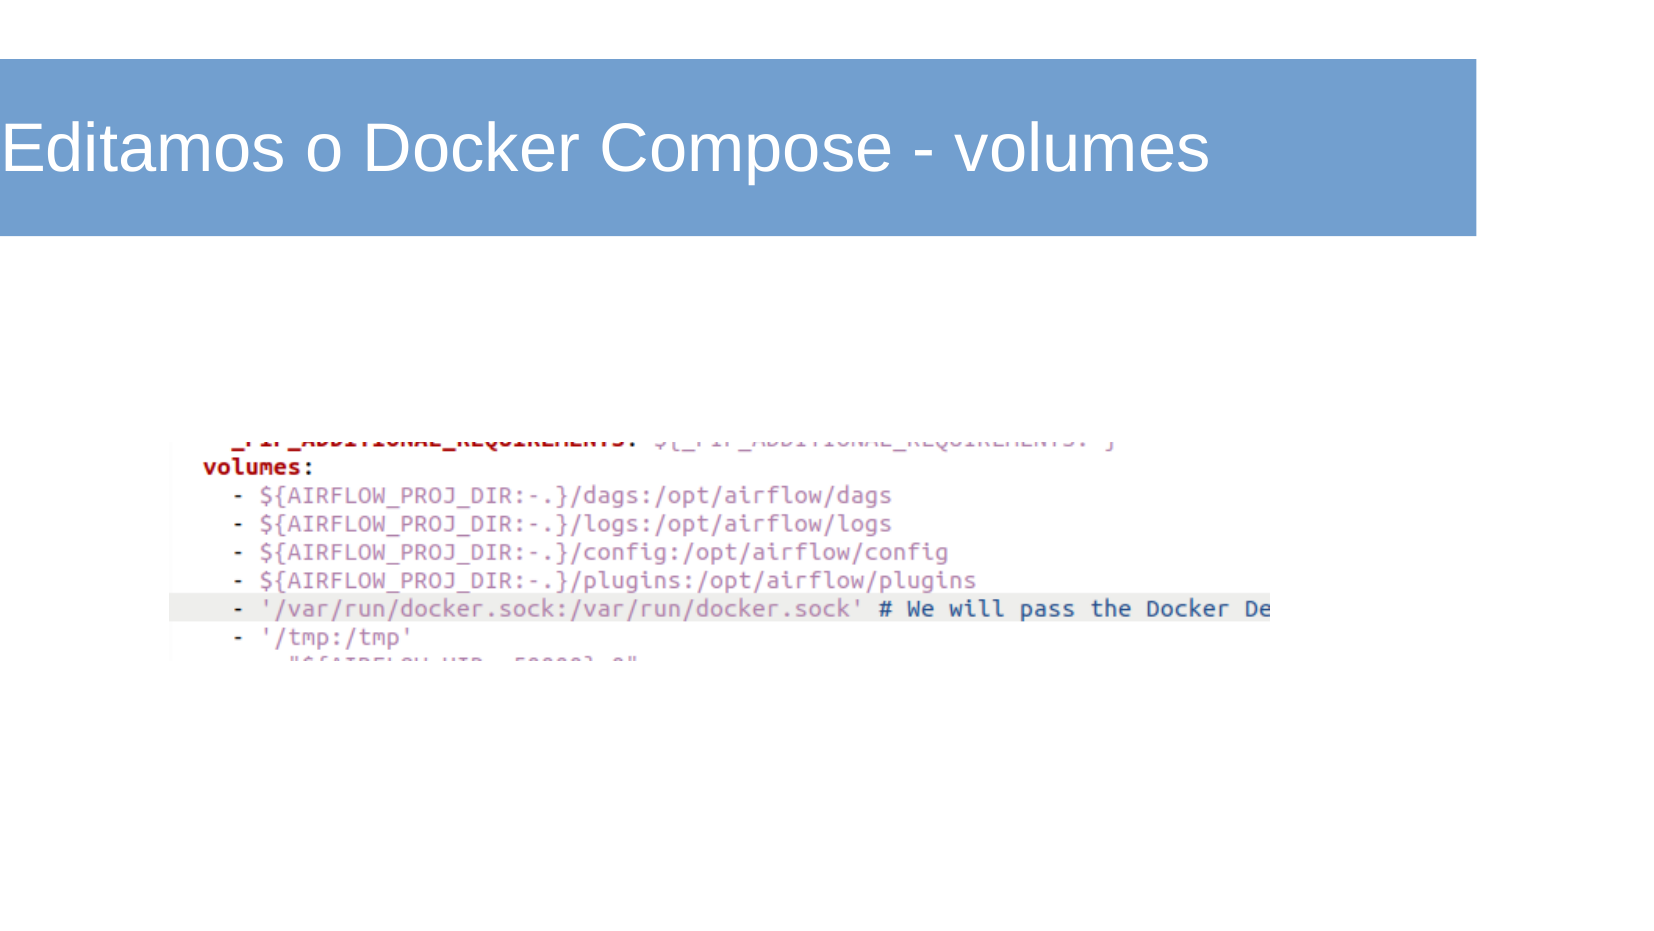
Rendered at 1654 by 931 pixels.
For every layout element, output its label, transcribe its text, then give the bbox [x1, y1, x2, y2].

picture [169, 442, 1270, 661]
title Editamos o Docker Compose - volumes [0, 59, 1477, 237]
